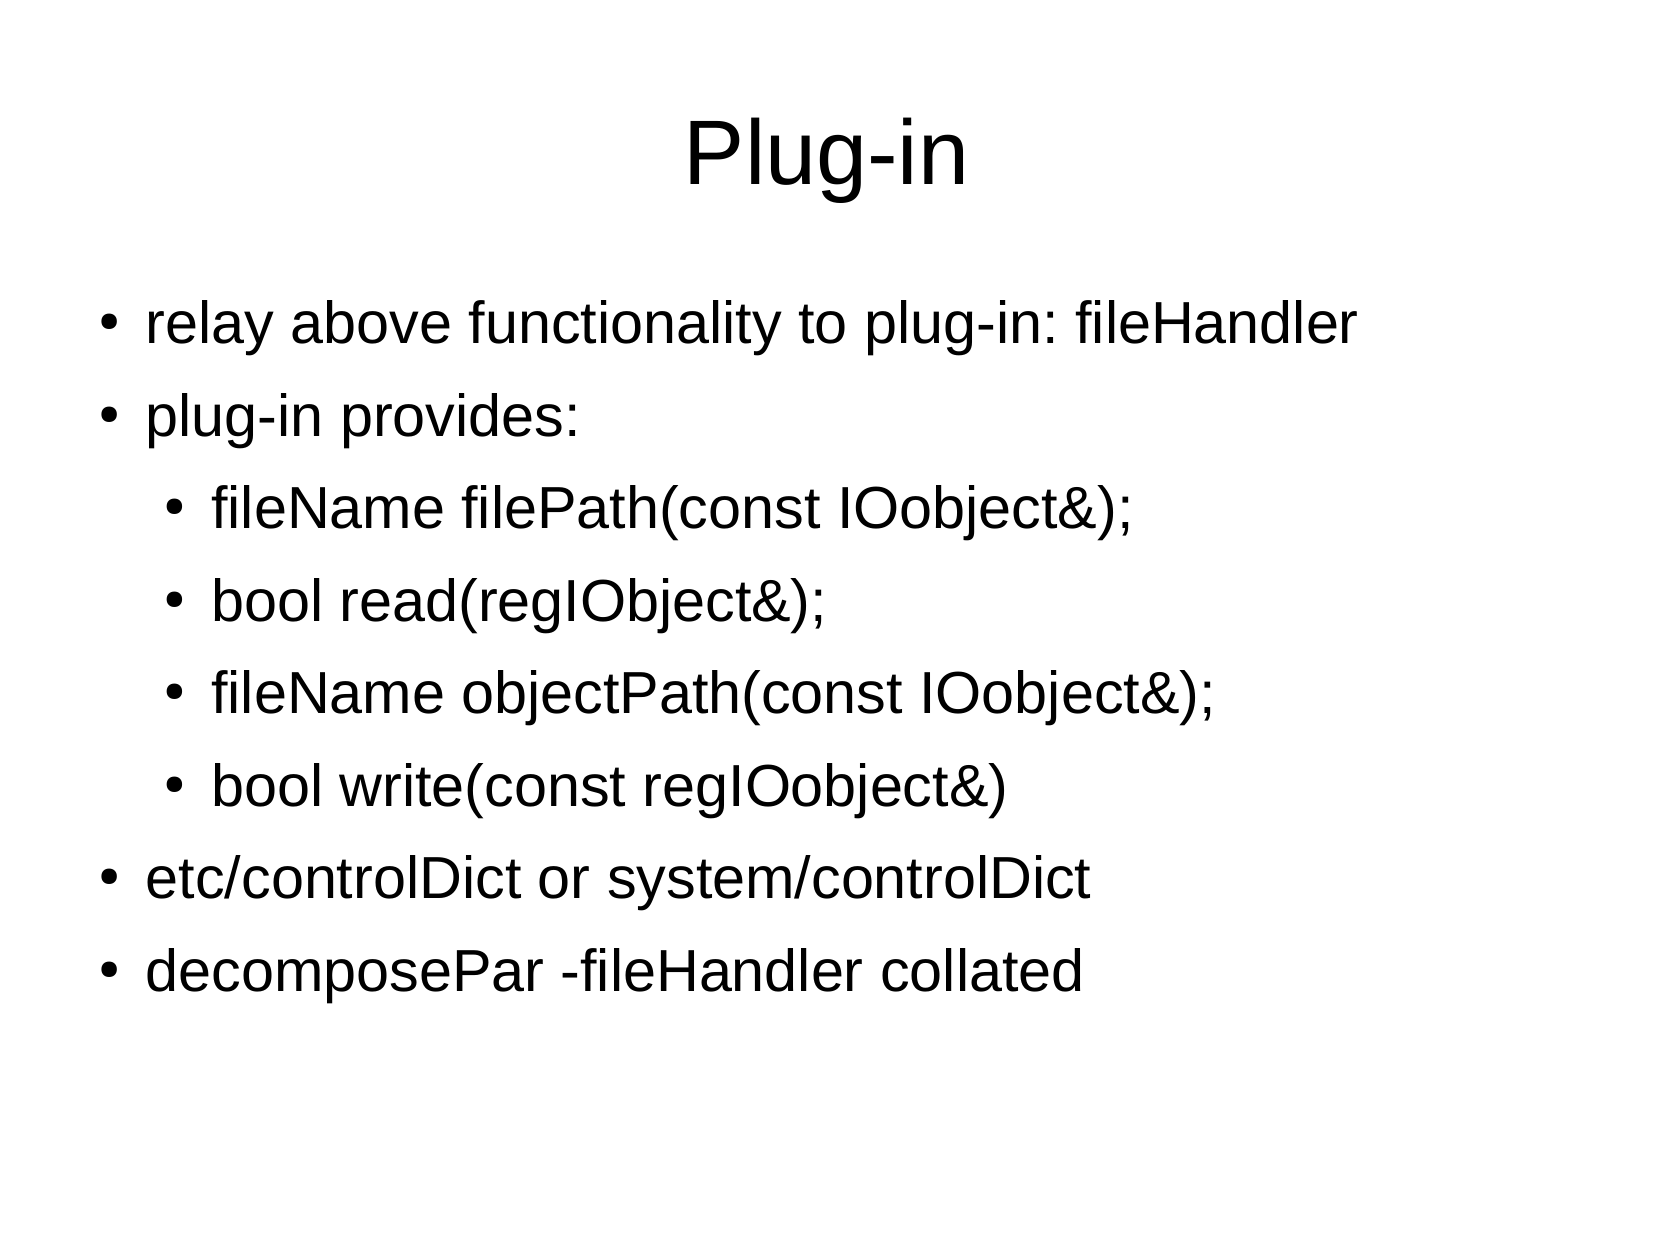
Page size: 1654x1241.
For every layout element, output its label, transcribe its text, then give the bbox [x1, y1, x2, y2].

list relay above functionality to plug-in: fileHandler plug-in provides: fileName filePath(const IOobject&); bool read(regIObject&); fileName objectPath(const IOobject&); bool write(const regIOobject&) etc/controlDict or system/controlDict decomposePar -fileHandler collated [82, 290, 1571, 1010]
title Plug-in [82, 49, 1571, 257]
